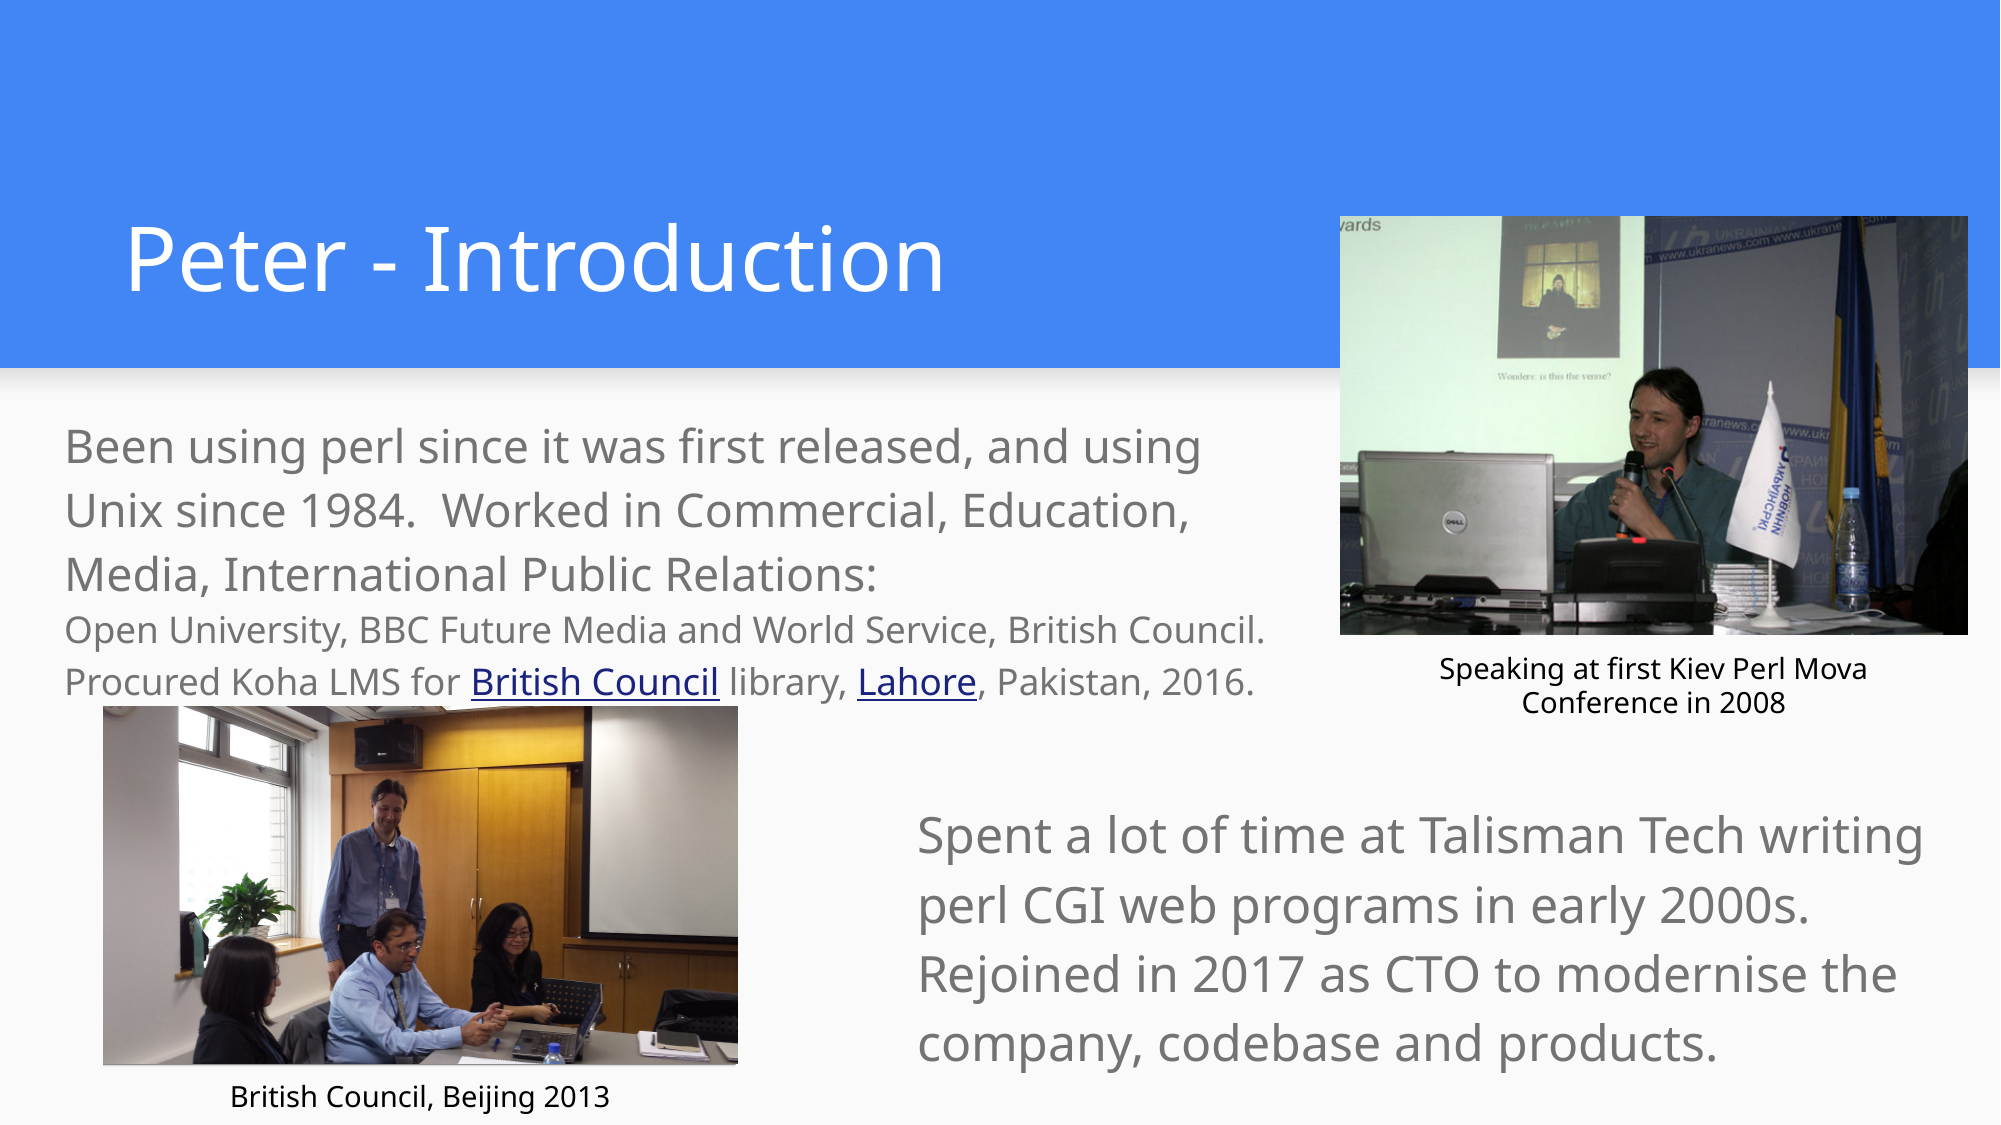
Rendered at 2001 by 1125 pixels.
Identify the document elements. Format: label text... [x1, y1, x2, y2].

list Been using perl since it was first released, and using Unix since 1984. Worked in Commercial, Education, Media, International Public Relations: Open University, BBC Future Media and World Service, British Council. Procured Koha LMS for British Council library, Lahore, Pakistan, 2016. [44, 388, 1321, 807]
text_box British Council, Beijing 2013 [172, 1063, 668, 1105]
title Peter - Introduction [103, 161, 1902, 330]
text_box Speaking at first Kiev Perl Mova Conference in 2008 [1406, 635, 1902, 725]
text_box Spent a lot of time at Talisman Tech writing perl CGI web programs in early 2000s. Rejoined in 2017 as CTO to modernise the company, codebase and products. [902, 780, 1942, 1105]
picture [103, 706, 738, 1064]
picture [1340, 216, 1968, 635]
